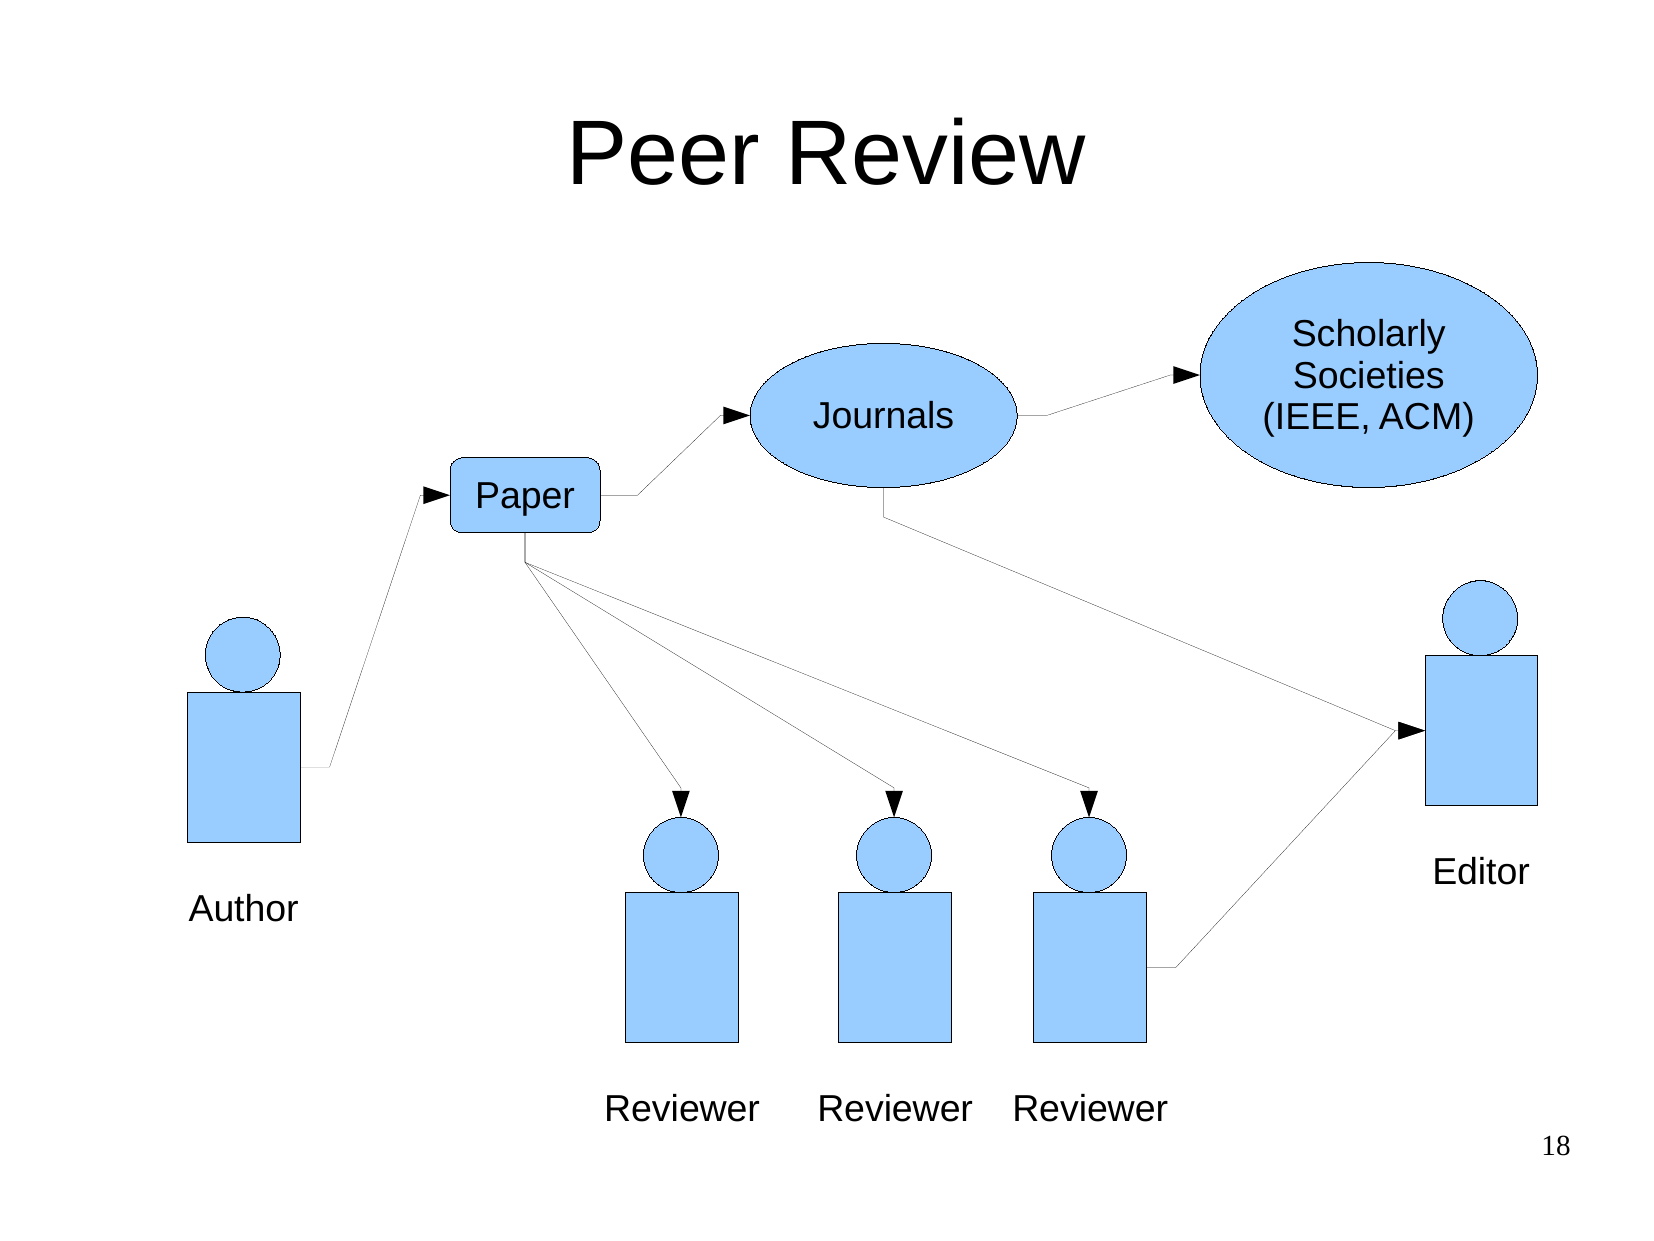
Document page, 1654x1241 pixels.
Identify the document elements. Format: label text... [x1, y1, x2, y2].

text_box Reviewer [588, 1079, 776, 1137]
text_box Editor [1387, 843, 1576, 901]
text_box Scholarly Societies (IEEE, ACM) [1200, 262, 1538, 488]
text_box [838, 817, 952, 1043]
text_box Paper [450, 457, 601, 533]
text_box [187, 617, 301, 843]
text_box [625, 817, 739, 1043]
text_box Author [150, 879, 338, 937]
text_box [1033, 817, 1147, 1043]
text_box [1425, 580, 1538, 806]
text_box Journals [750, 343, 1018, 488]
title Peer Review [82, 49, 1571, 257]
text_box Reviewer [801, 1079, 989, 1137]
text_box Reviewer [996, 1079, 1184, 1137]
